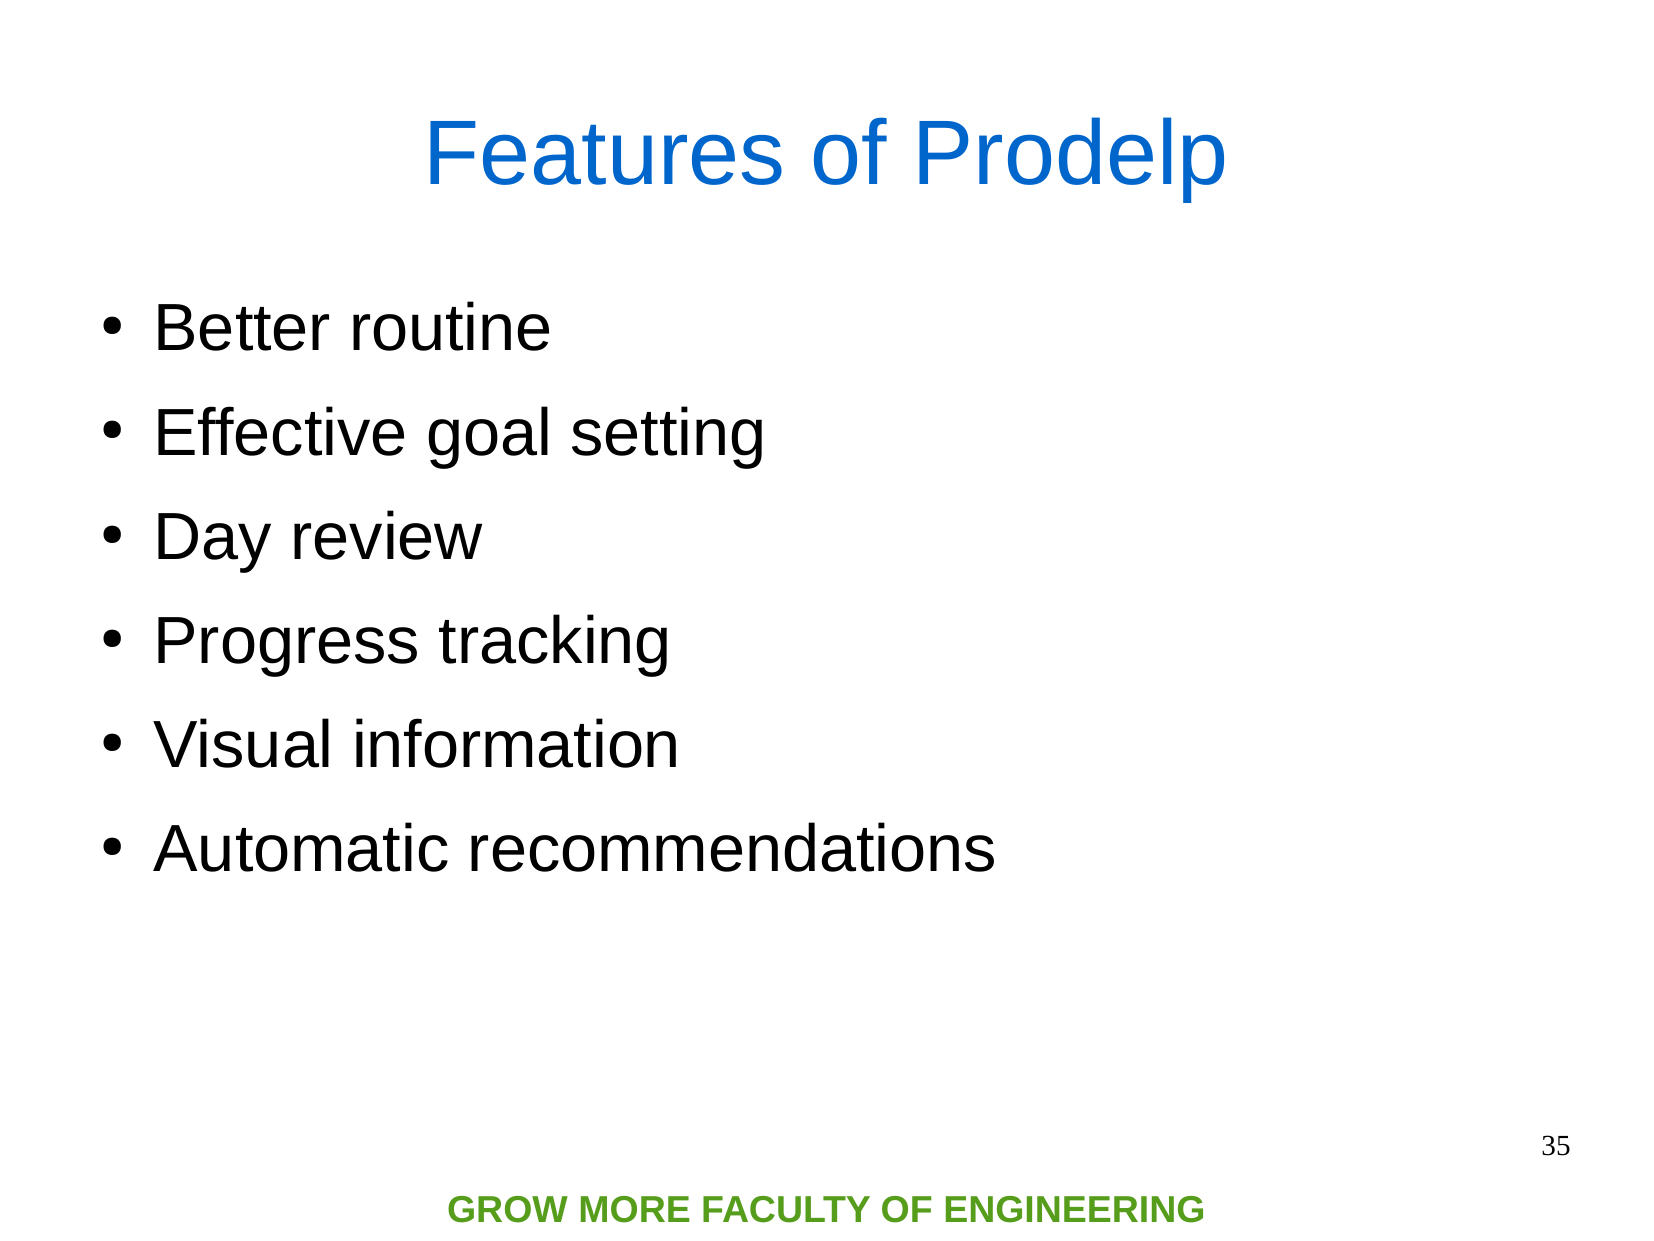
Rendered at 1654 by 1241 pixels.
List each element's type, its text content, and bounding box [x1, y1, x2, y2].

list Better routine Effective goal setting Day review Progress tracking Visual information Automatic recommendations [82, 290, 1571, 1010]
title Features of Prodelp [82, 49, 1571, 257]
